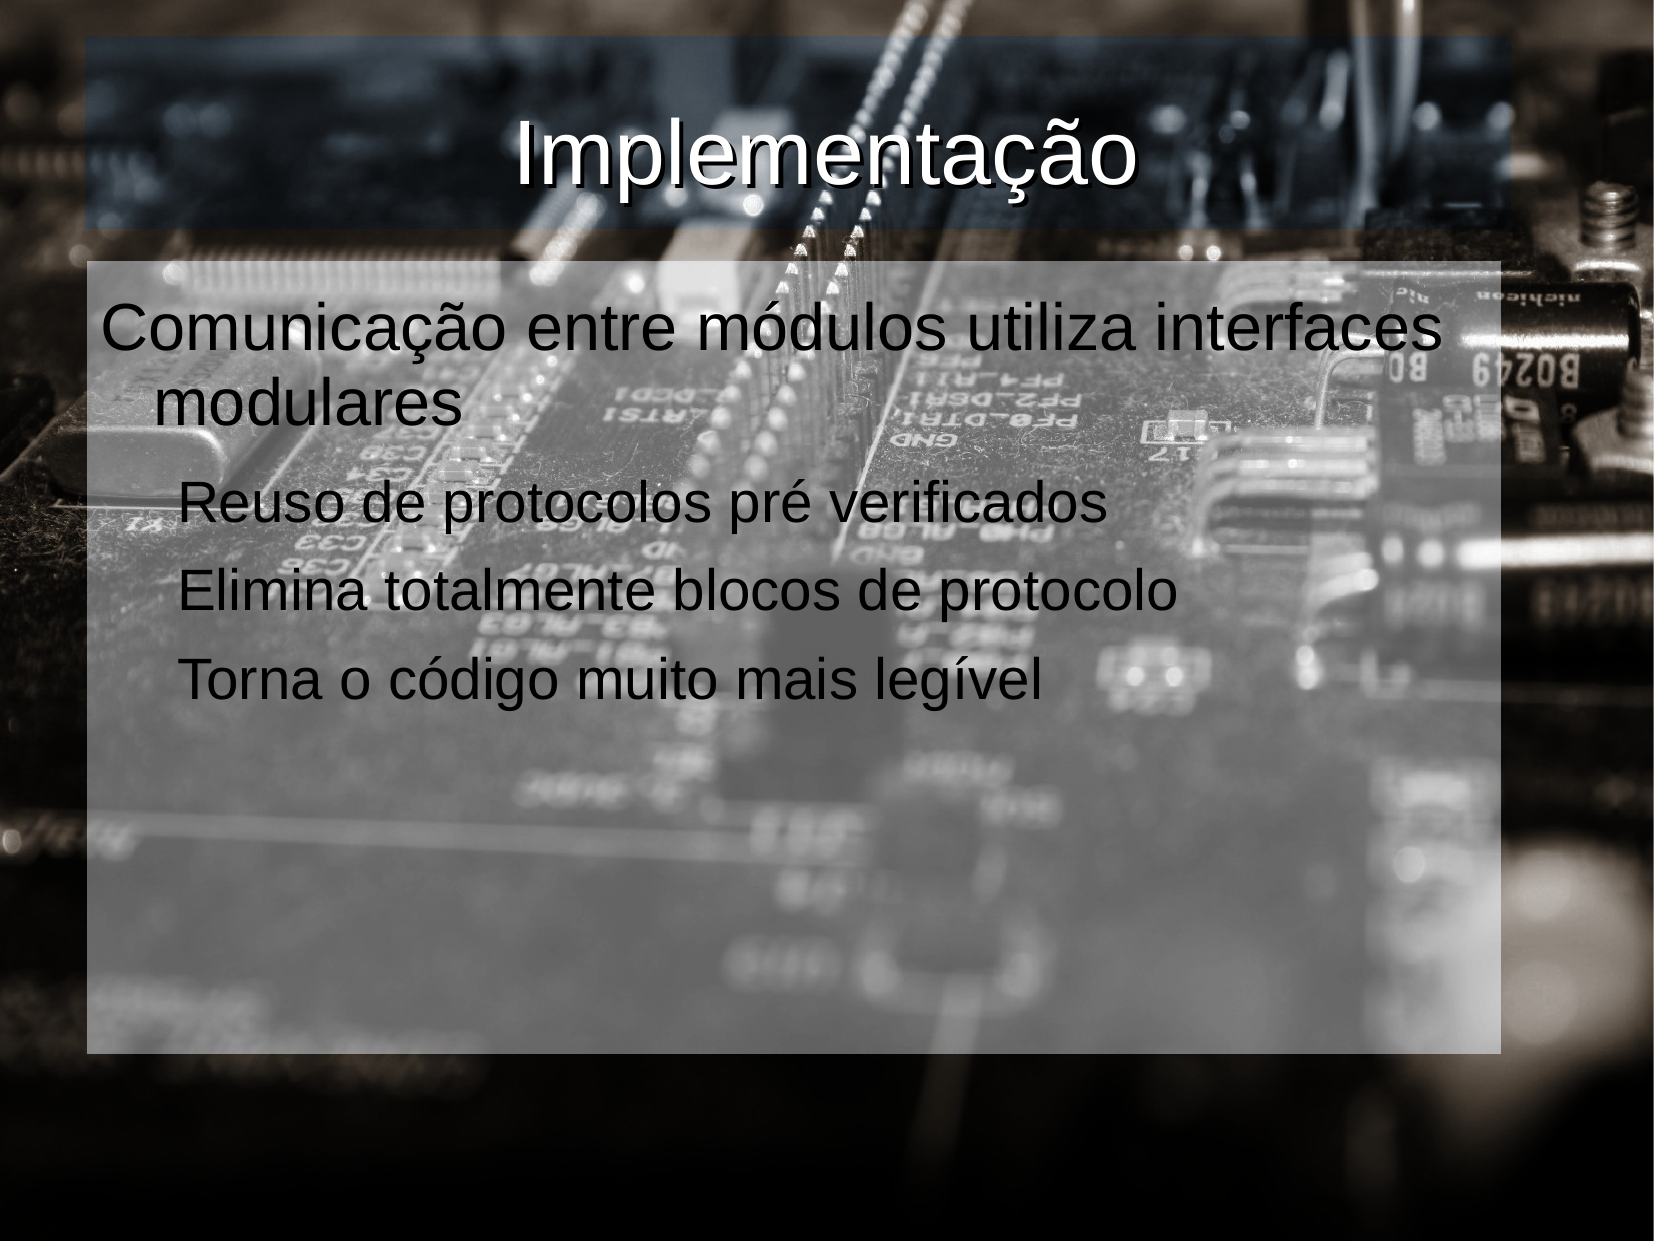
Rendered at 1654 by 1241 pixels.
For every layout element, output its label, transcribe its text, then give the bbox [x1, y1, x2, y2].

list Comunicação entre módulos utiliza interfaces modulares Reuso de protocolos pré verificados Elimina totalmente blocos de protocolo Torna o código muito mais legível [82, 290, 1571, 1094]
title Implementação [82, 56, 1571, 250]
picture [0, 0, 1654, 1241]
